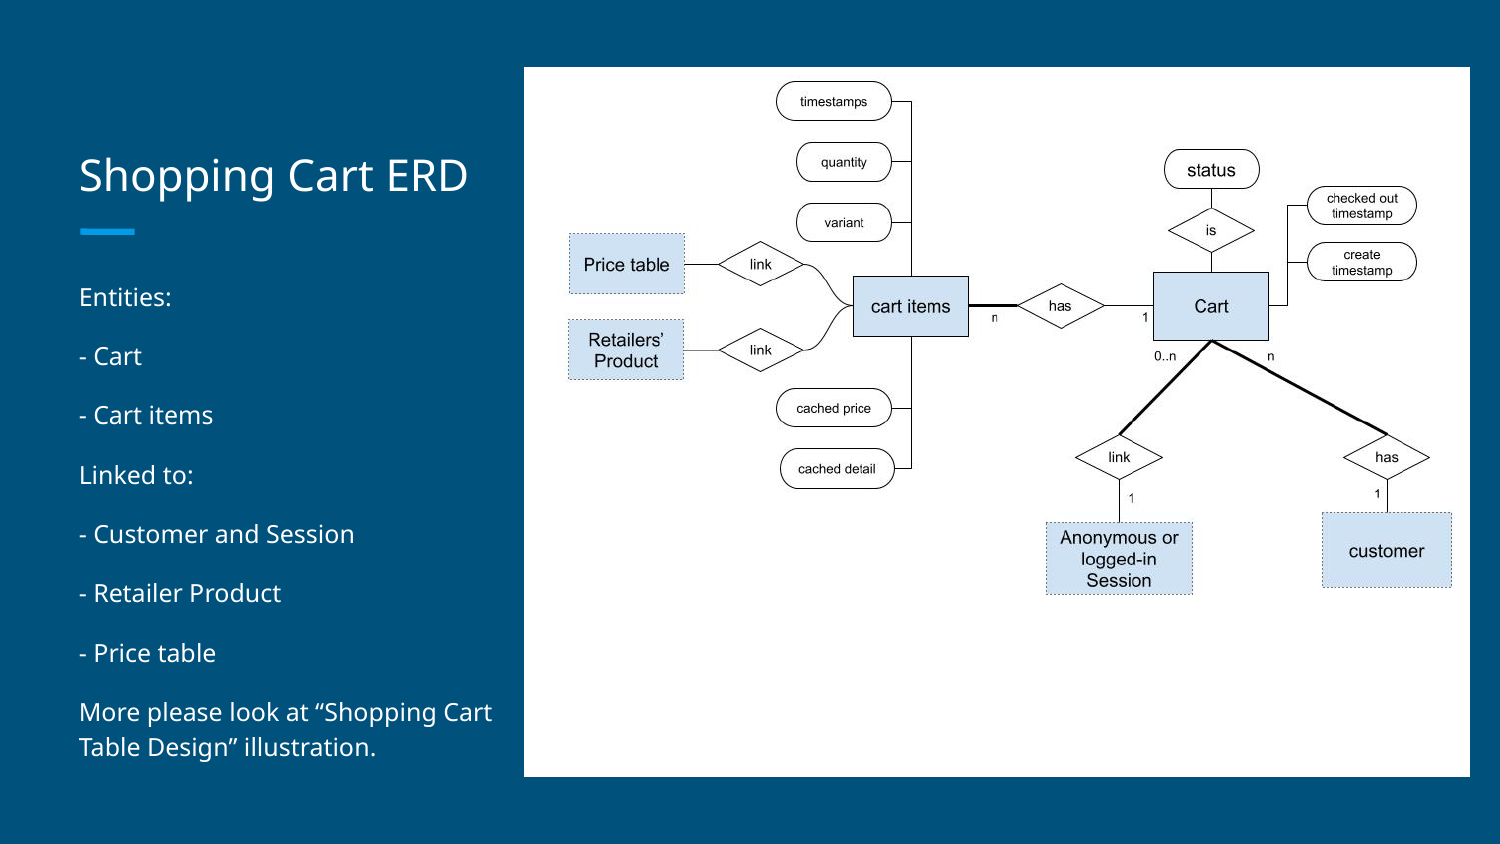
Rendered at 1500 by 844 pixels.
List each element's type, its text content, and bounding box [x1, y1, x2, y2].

picture [525, 68, 1469, 776]
list Entities: - Cart - Cart items Linked to: - Customer and Session - Retailer Product - Price table More please look at “Shopping Cart Table Design” illustration. [63, 261, 524, 777]
title Shopping Cart ERD [63, 91, 525, 216]
